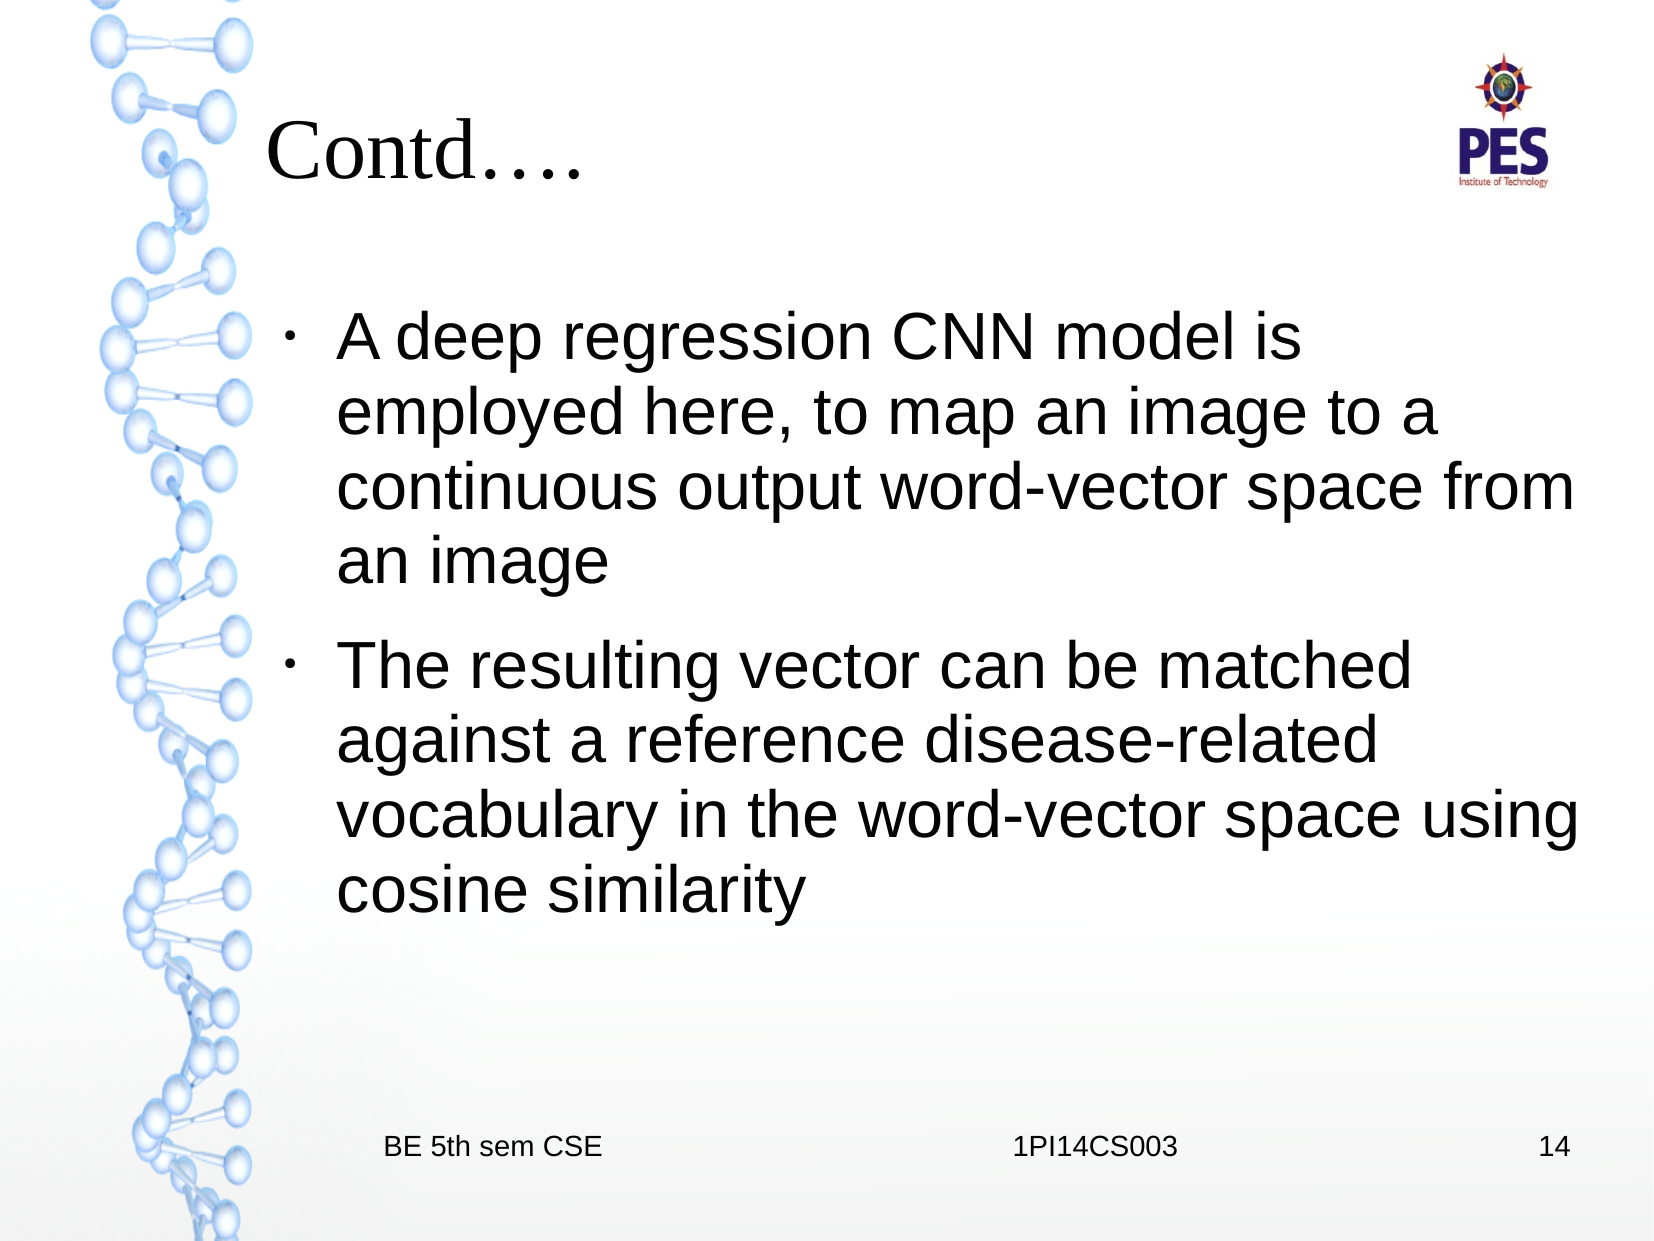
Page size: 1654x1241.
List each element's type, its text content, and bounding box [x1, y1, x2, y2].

list A deep regression CNN model is employed here, to map an image to a continuous output word-vector space from an image The resulting vector can be matched against a reference disease-related vocabulary in the word-vector space using cosine similarity [265, 299, 1595, 1019]
title Contd…. [265, 47, 1595, 252]
picture [0, 0, 1654, 1241]
